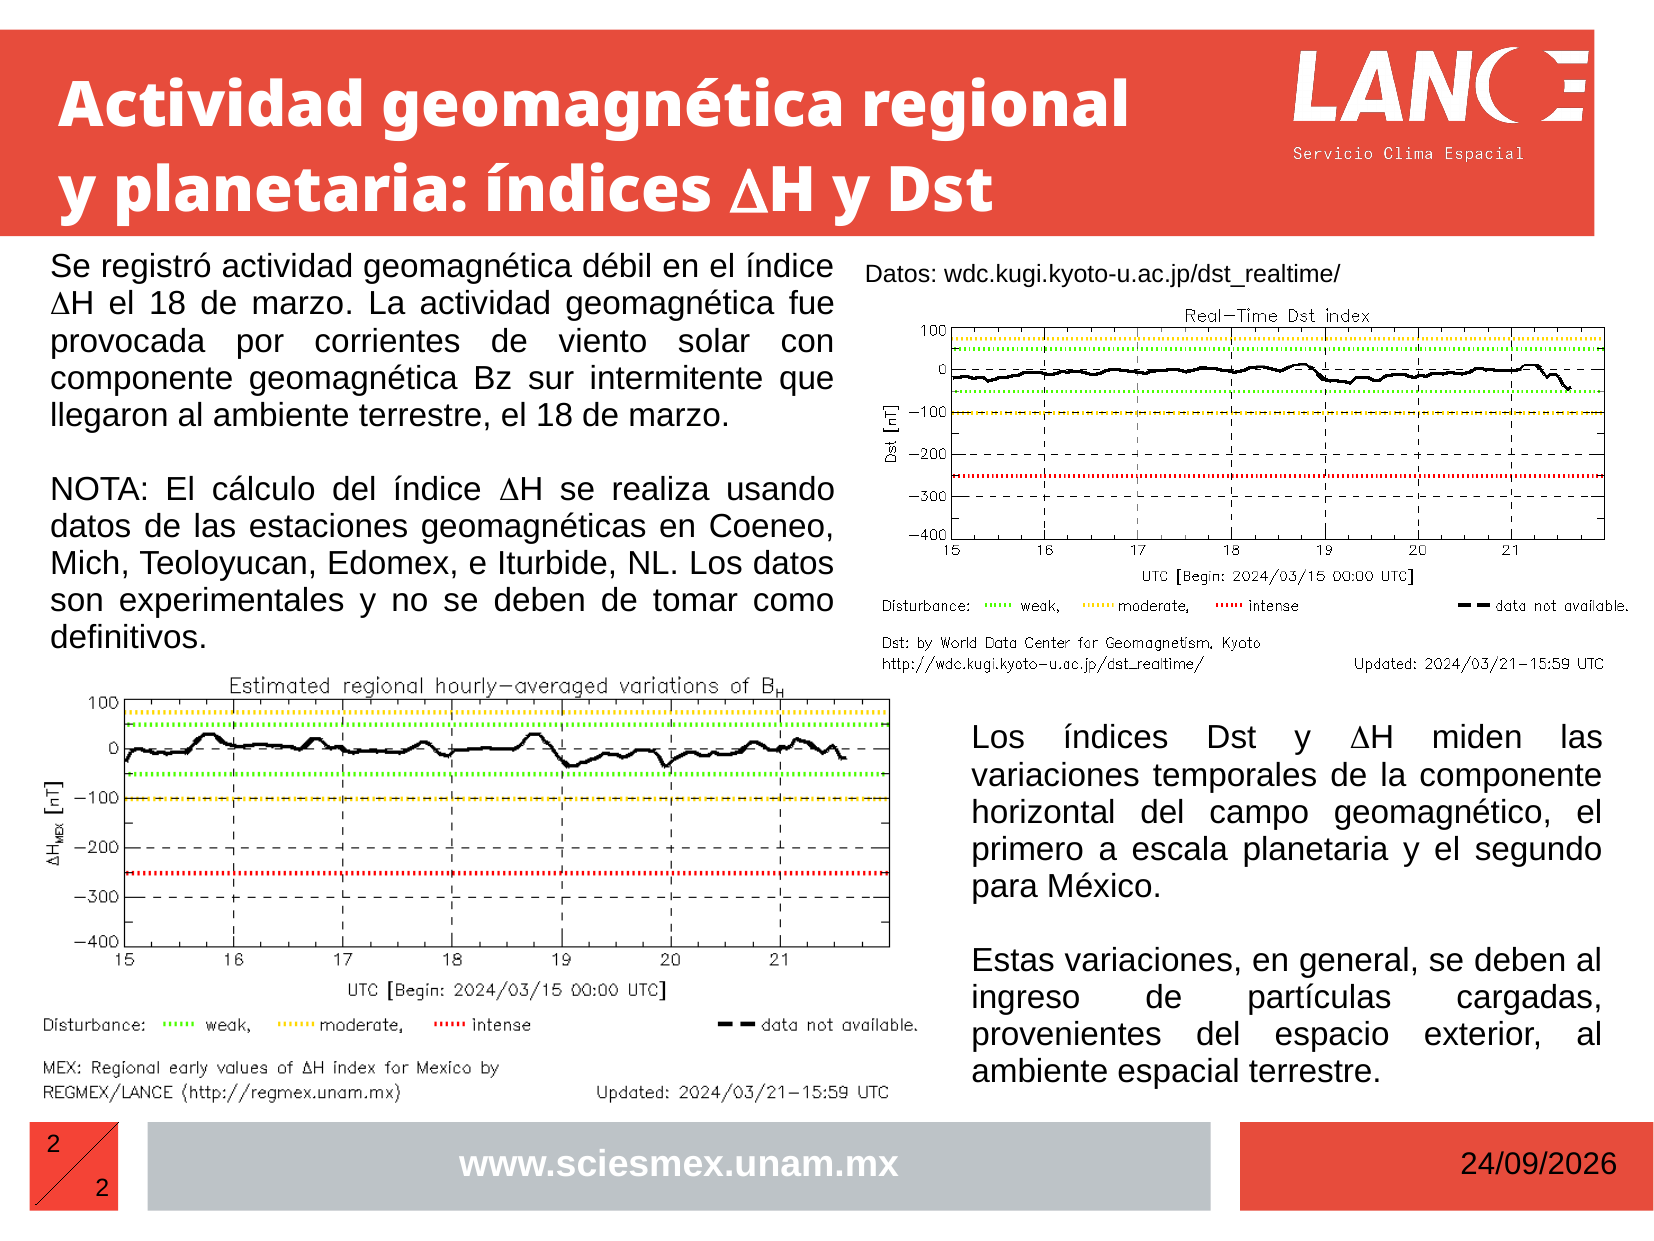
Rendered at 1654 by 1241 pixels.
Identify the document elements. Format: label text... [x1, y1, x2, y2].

text_box 21/03/2024 [1424, 1122, 1654, 1205]
text_box <número> [31, 1122, 176, 1170]
picture [1293, 47, 1589, 162]
text_box Los índices Dst y DH miden las variaciones temporales de la componente horizontal del campo geomagnético, el primero a escala planetaria y el segundo para México. Estas variaciones, en general, se deben al ingreso de partículas cargadas, provenientes del espacio exterior, al ambiente espacial terrestre. [956, 711, 1619, 1097]
text_box 2 [35, 1151, 125, 1209]
text_box Se registró actividad geomagnética débil en el índice DH el 18 de marzo. La actividad geomagnética fue provocada por corrientes de viento solar con componente geomagnética Bz sur intermitente que llegaron al ambiente terrestre, el 18 de marzo. NOTA: El cálculo del índice DH se realiza usando datos de las estaciones geomagnéticas en Coeneo, Mich, Teoloyucan, Edomex, e Iturbide, NL. Los datos son experimentales y no se deben de tomar como definitivos. [35, 240, 851, 768]
title Actividad geomagnética regional y planetaria: índices DH y Dst [59, 59, 1312, 207]
picture [34, 289, 1642, 1105]
text_box www.sciesmex.unam.mx [153, 1122, 1205, 1205]
text_box Datos: wdc.kugi.kyoto-u.ac.jp/dst_realtime/ [851, 252, 1371, 296]
